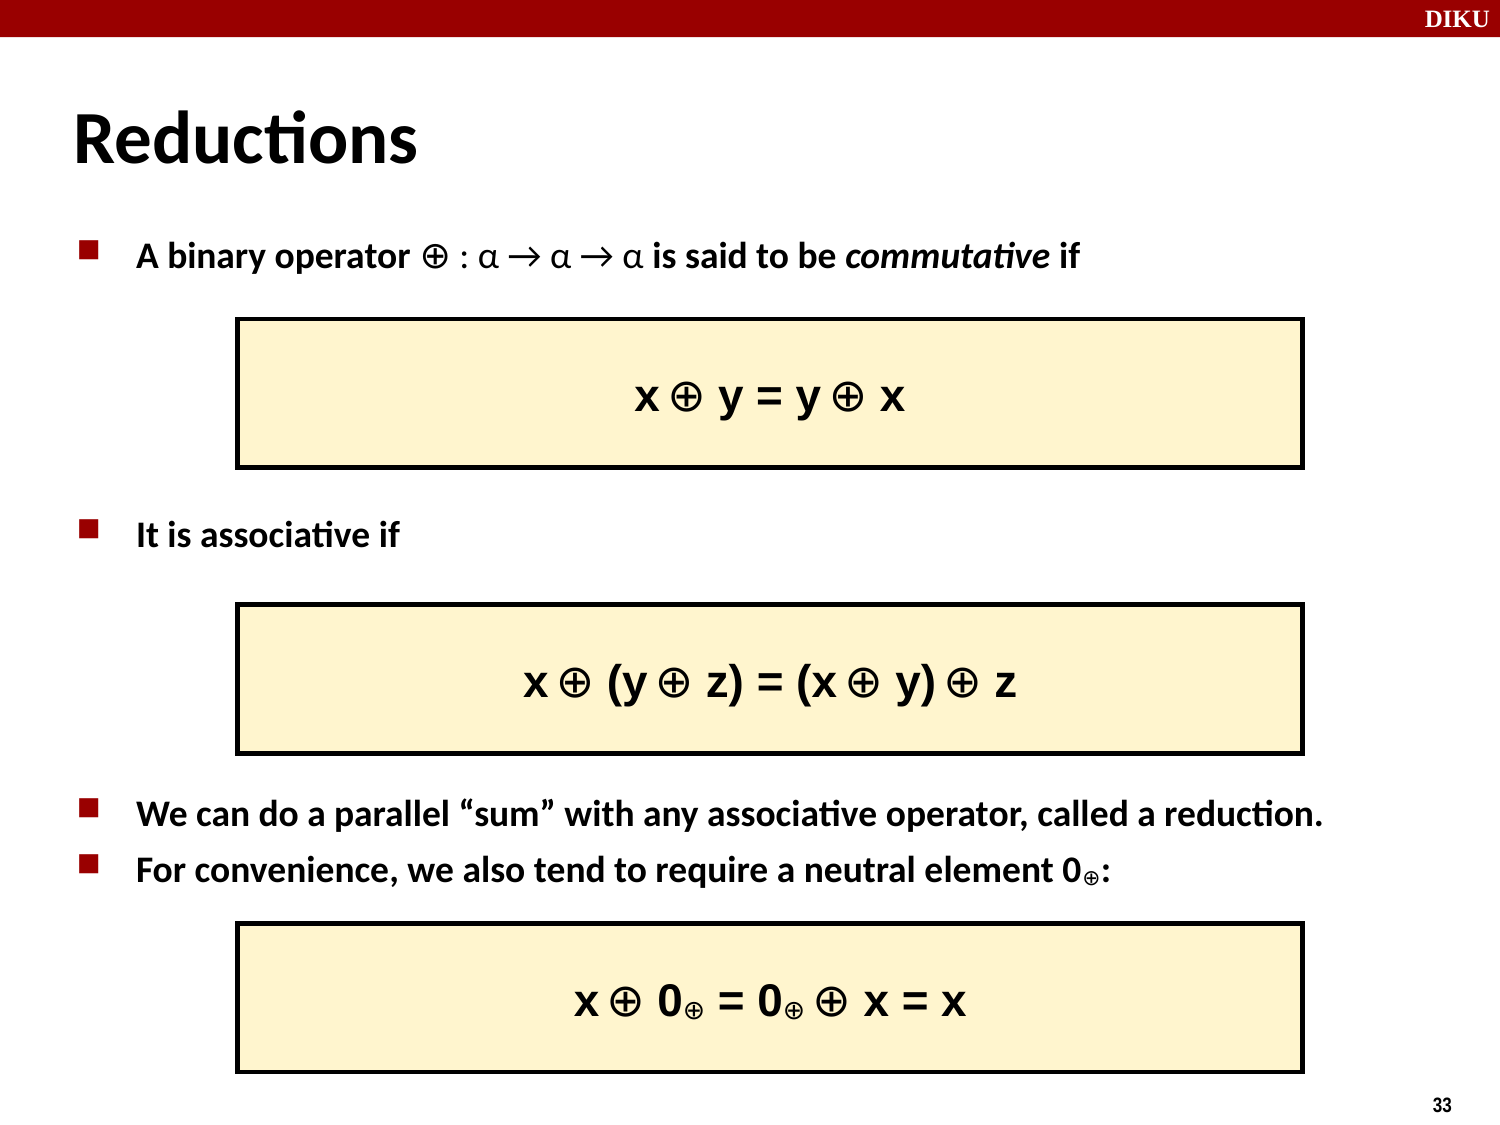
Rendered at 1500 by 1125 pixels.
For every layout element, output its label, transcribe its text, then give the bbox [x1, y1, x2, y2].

text_box x ⊕ y = y ⊕ x [237, 319, 1303, 468]
text_box Reductions [58, 71, 1304, 197]
text_box A binary operator ⊕ : α → α → α is said to be commutative if It is associative if We can do a parallel “sum” with any associative operator, called a reduction. For convenience, we also tend to require a neutral element 0⊕: [65, 223, 1361, 1039]
text_box x ⊕ 0⊕ = 0⊕ ⊕ x = x [237, 923, 1303, 1073]
text_box x ⊕ (y ⊕ z) = (x ⊕ y) ⊕ z [237, 604, 1303, 754]
